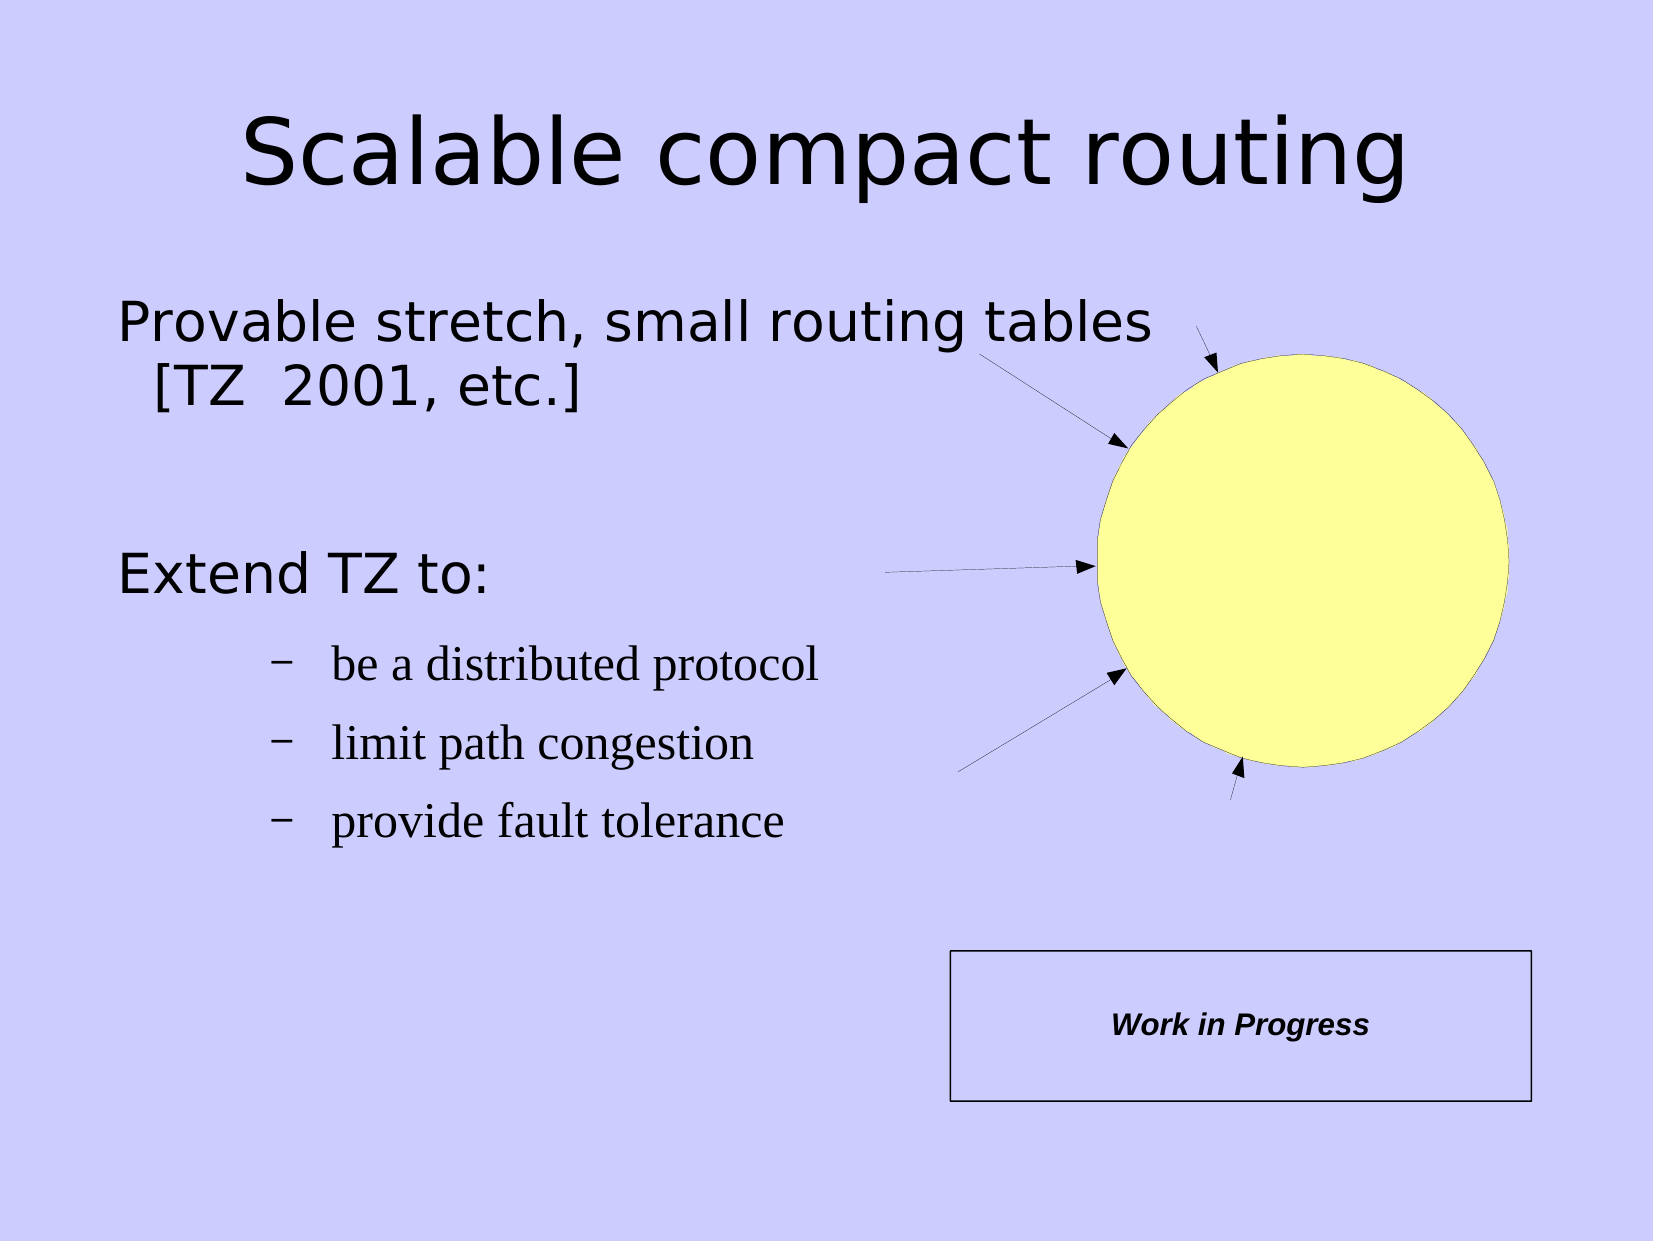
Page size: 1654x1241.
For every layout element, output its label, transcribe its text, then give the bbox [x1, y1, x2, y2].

list Provable stretch, small routing tables [TZ 2001, etc.] Extend TZ to: be a distributed protocol limit path congestion provide fault tolerance [82, 290, 1571, 1095]
text_box Work in Progress [950, 1095, 1532, 1102]
title Scalable compact routing [82, 41, 1571, 265]
